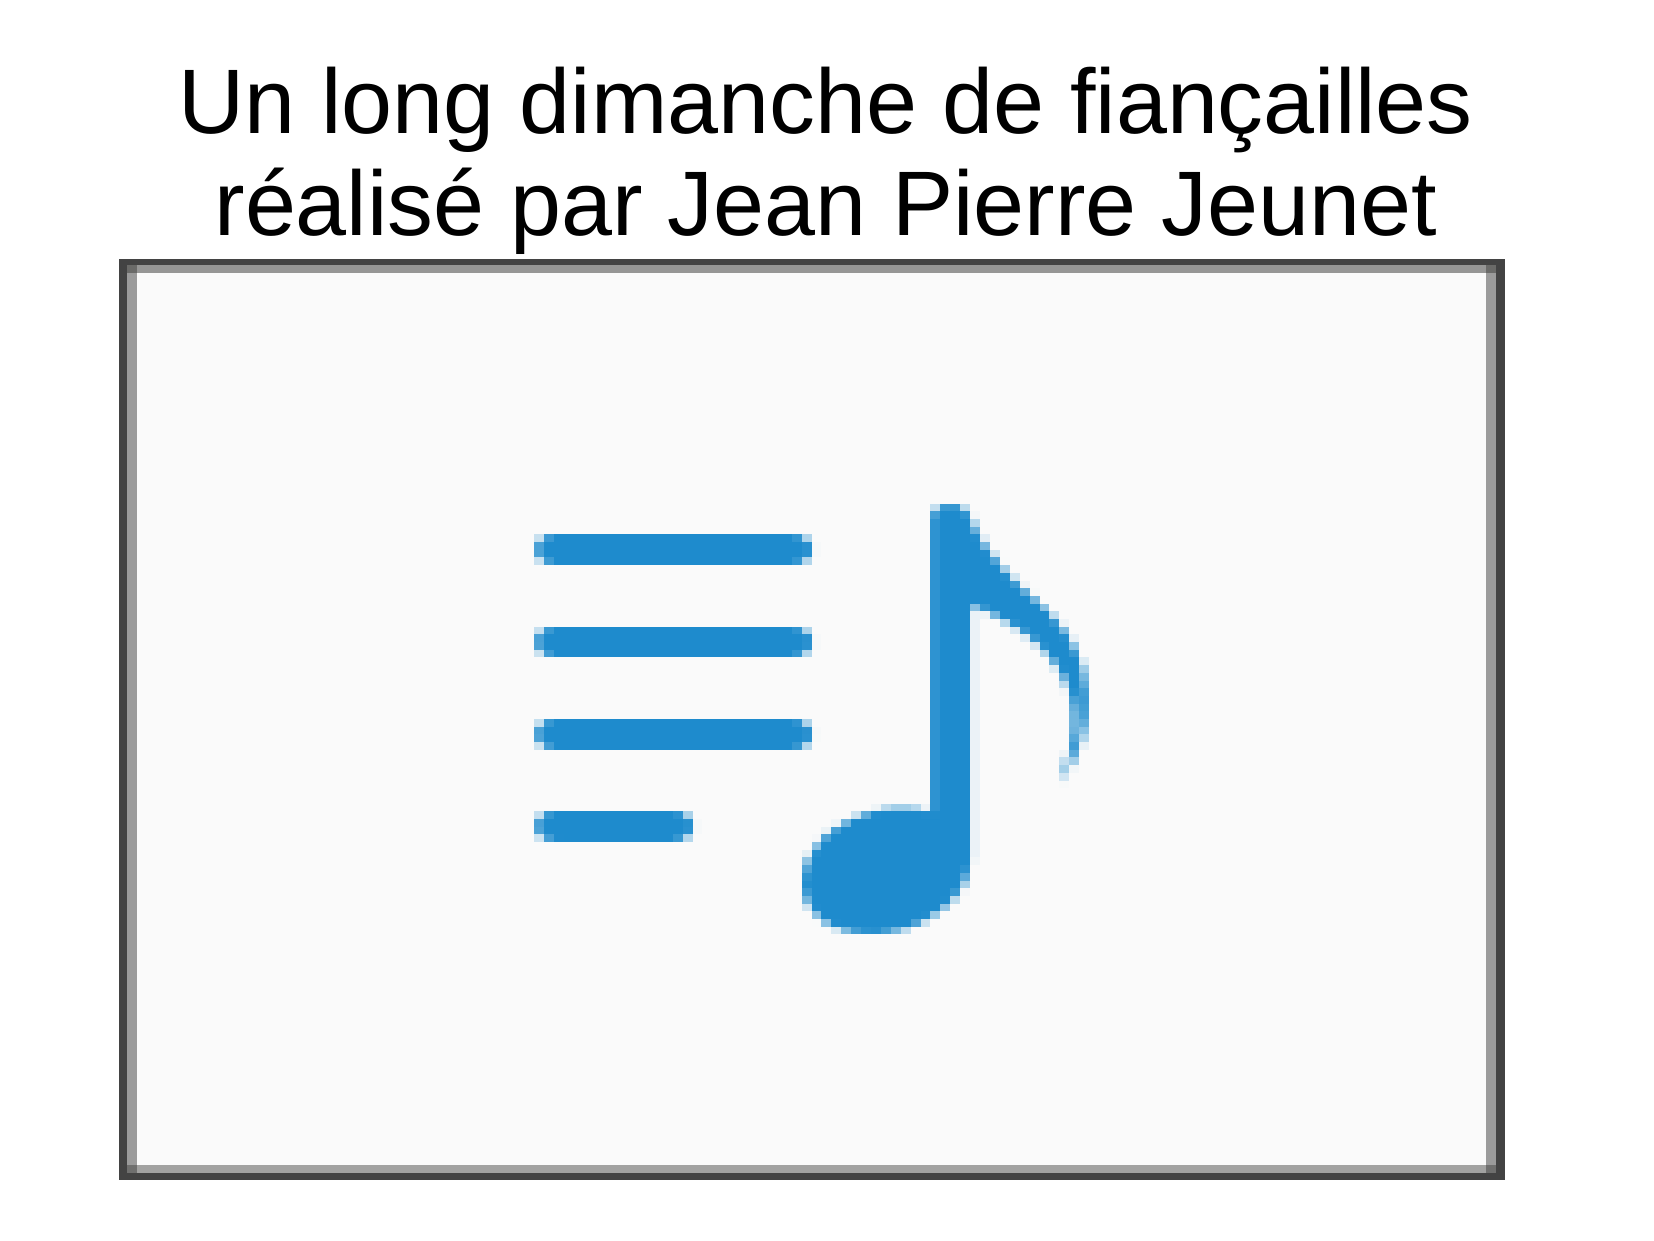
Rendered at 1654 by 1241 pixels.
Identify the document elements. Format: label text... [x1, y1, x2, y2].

title Un long dimanche de fiançailles réalisé par Jean Pierre Jeunet [82, 49, 1571, 257]
text_box [118, 258, 1506, 1182]
